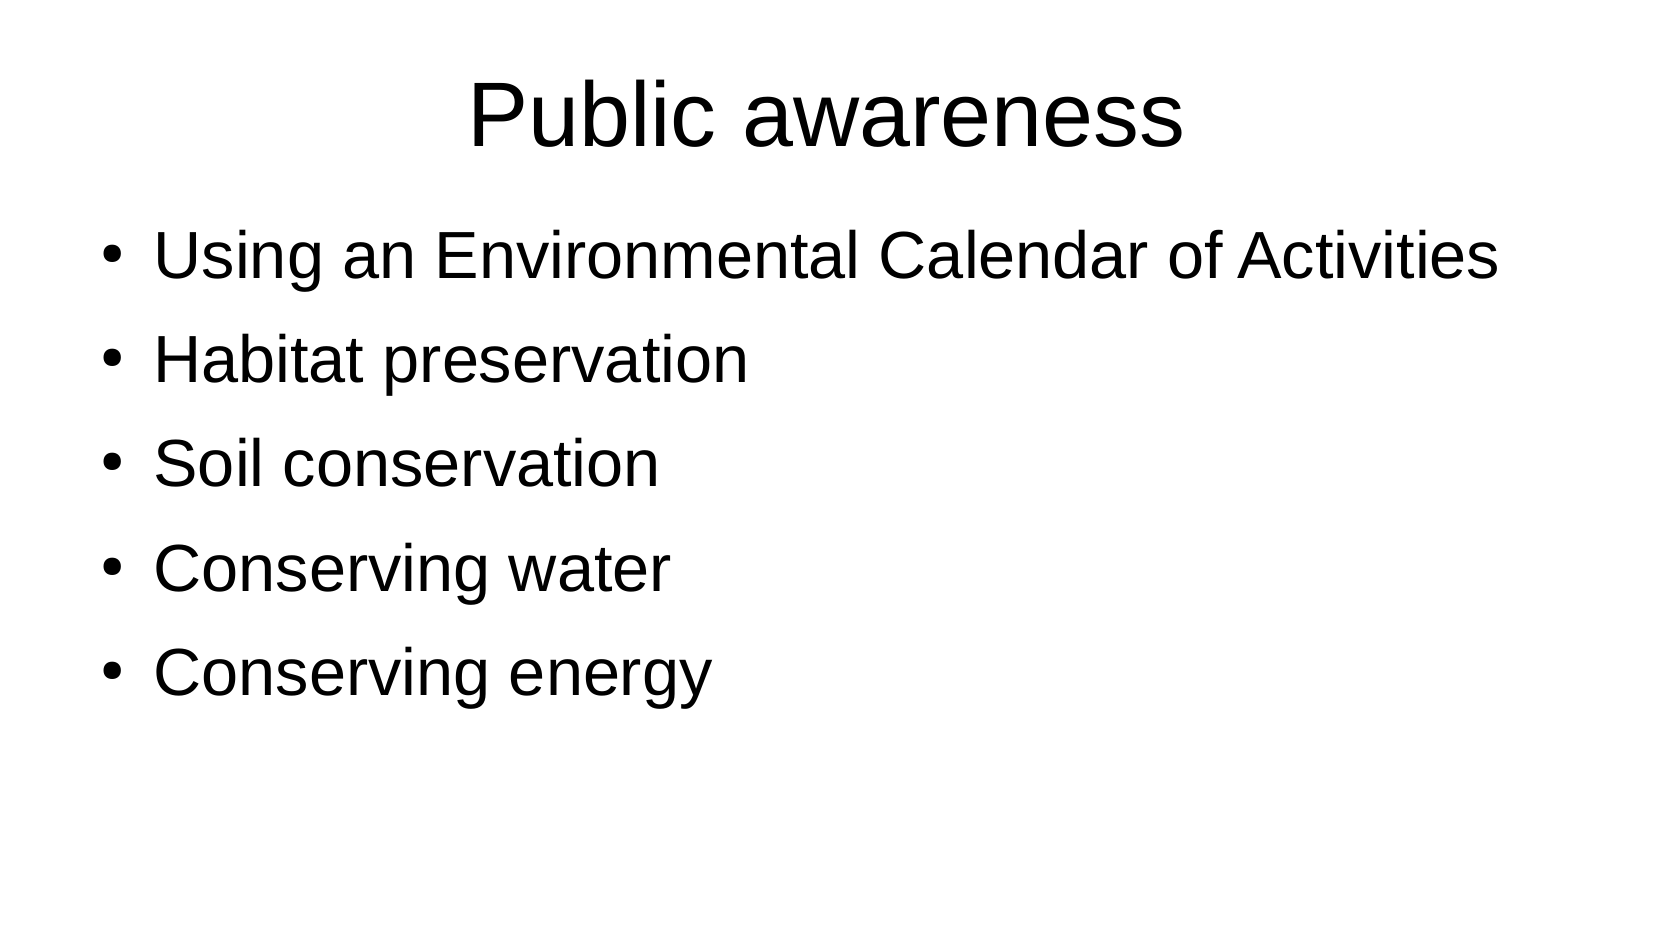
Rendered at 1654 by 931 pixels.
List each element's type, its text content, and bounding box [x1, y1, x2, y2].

title Public awareness [82, 37, 1571, 193]
list Using an Environmental Calendar of Activities Habitat preservation Soil conservation Conserving water Conserving energy [82, 217, 1571, 758]
